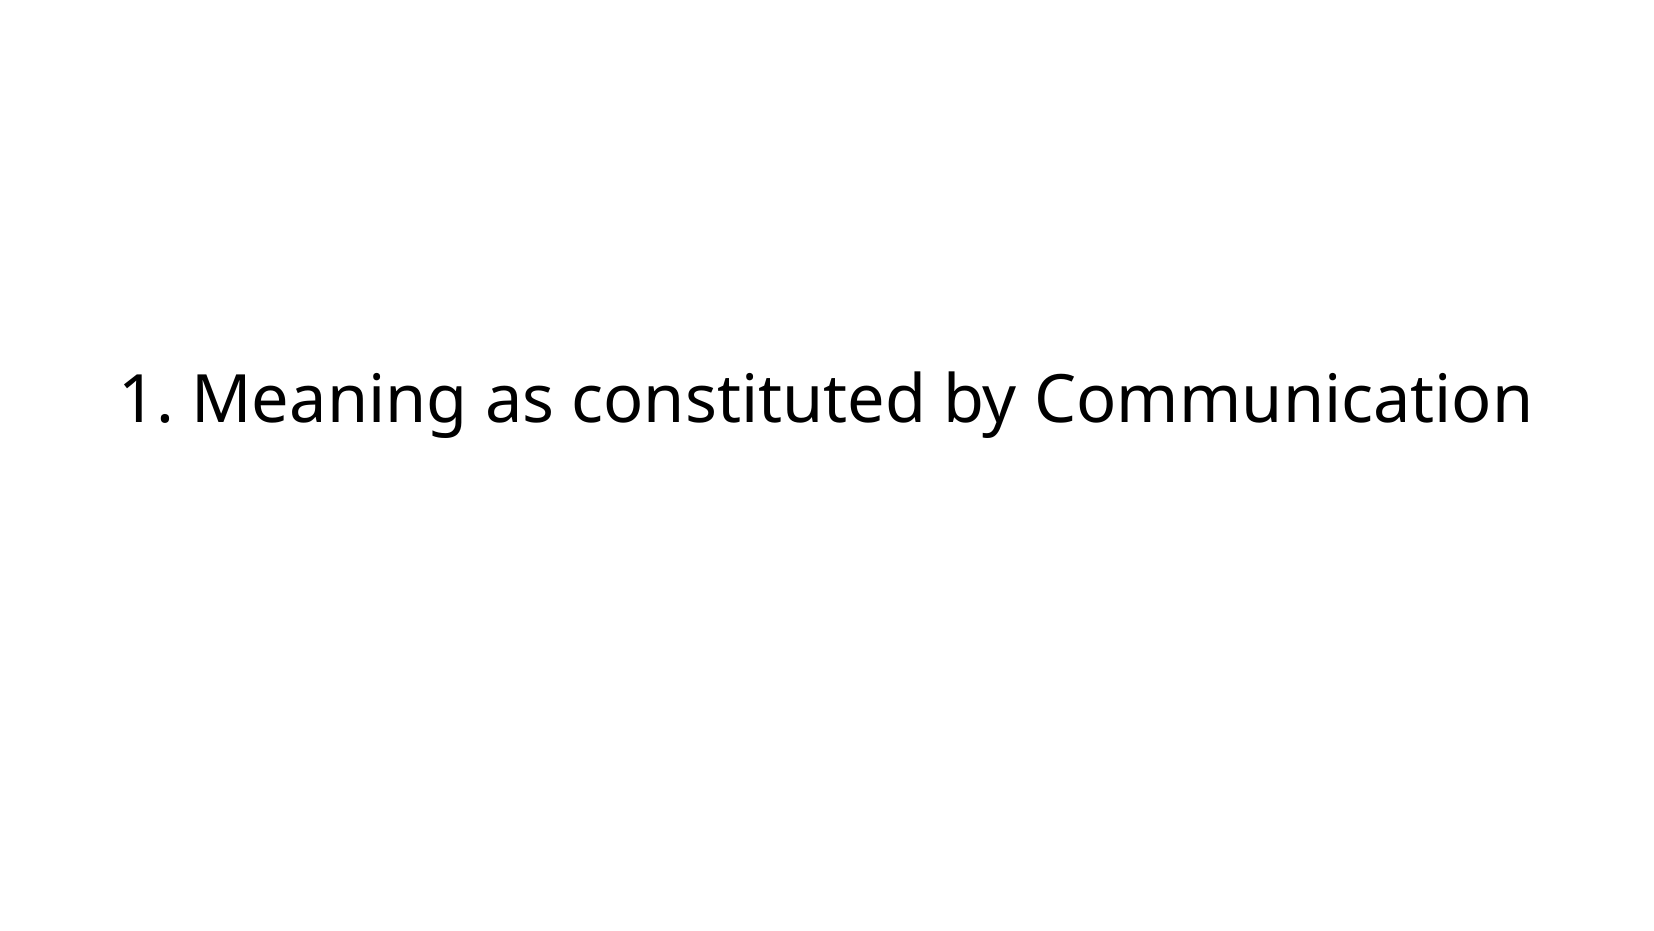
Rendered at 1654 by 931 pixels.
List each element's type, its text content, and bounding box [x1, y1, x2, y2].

subtitle 1. Meaning as constituted by Communication [82, 37, 1571, 757]
